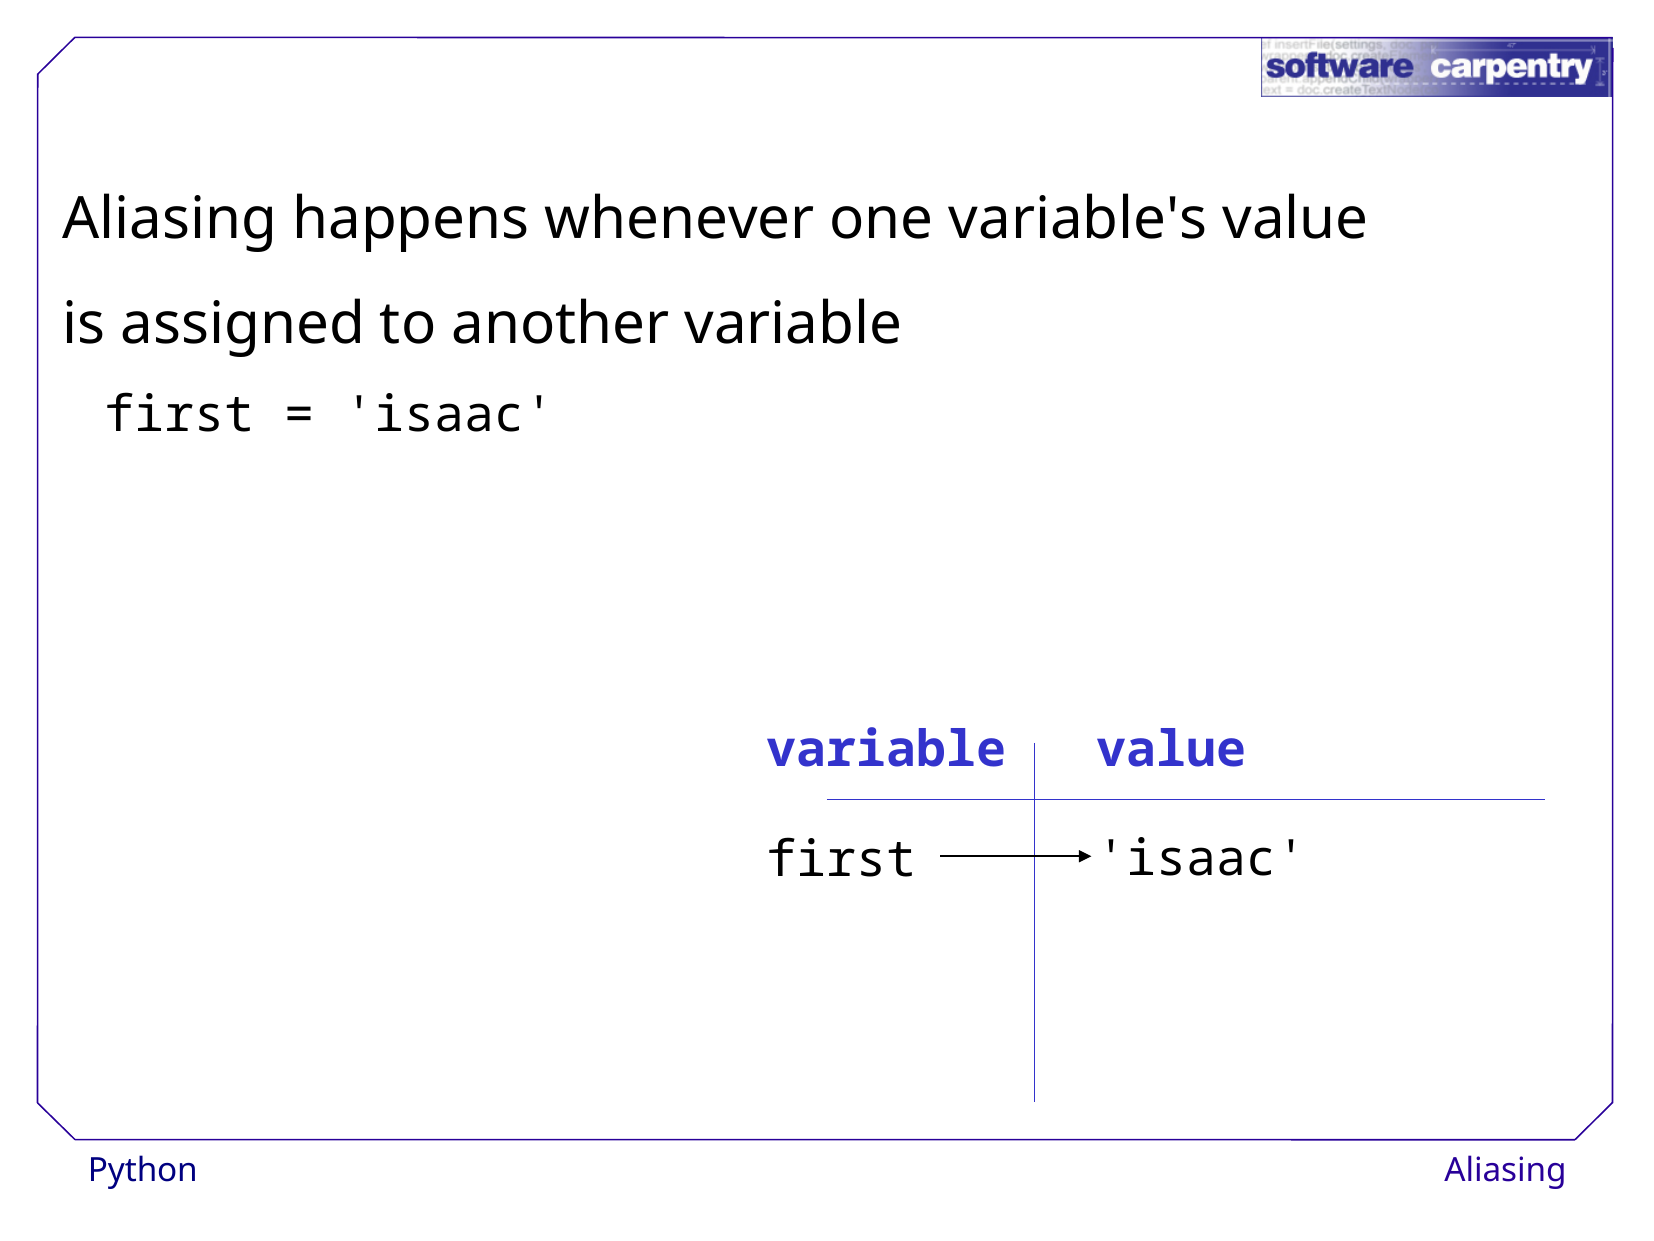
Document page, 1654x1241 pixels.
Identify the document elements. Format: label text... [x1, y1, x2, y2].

text_box 'isaac' [1081, 818, 1479, 1131]
text_box first [751, 818, 1016, 1131]
picture [1261, 39, 1613, 97]
text_box value [1081, 714, 1347, 791]
text_box variable [751, 714, 1016, 791]
text_box Aliasing happens whenever one variable's value is assigned to another variable [47, 137, 1534, 364]
text_box first = 'isaac' [89, 374, 761, 828]
